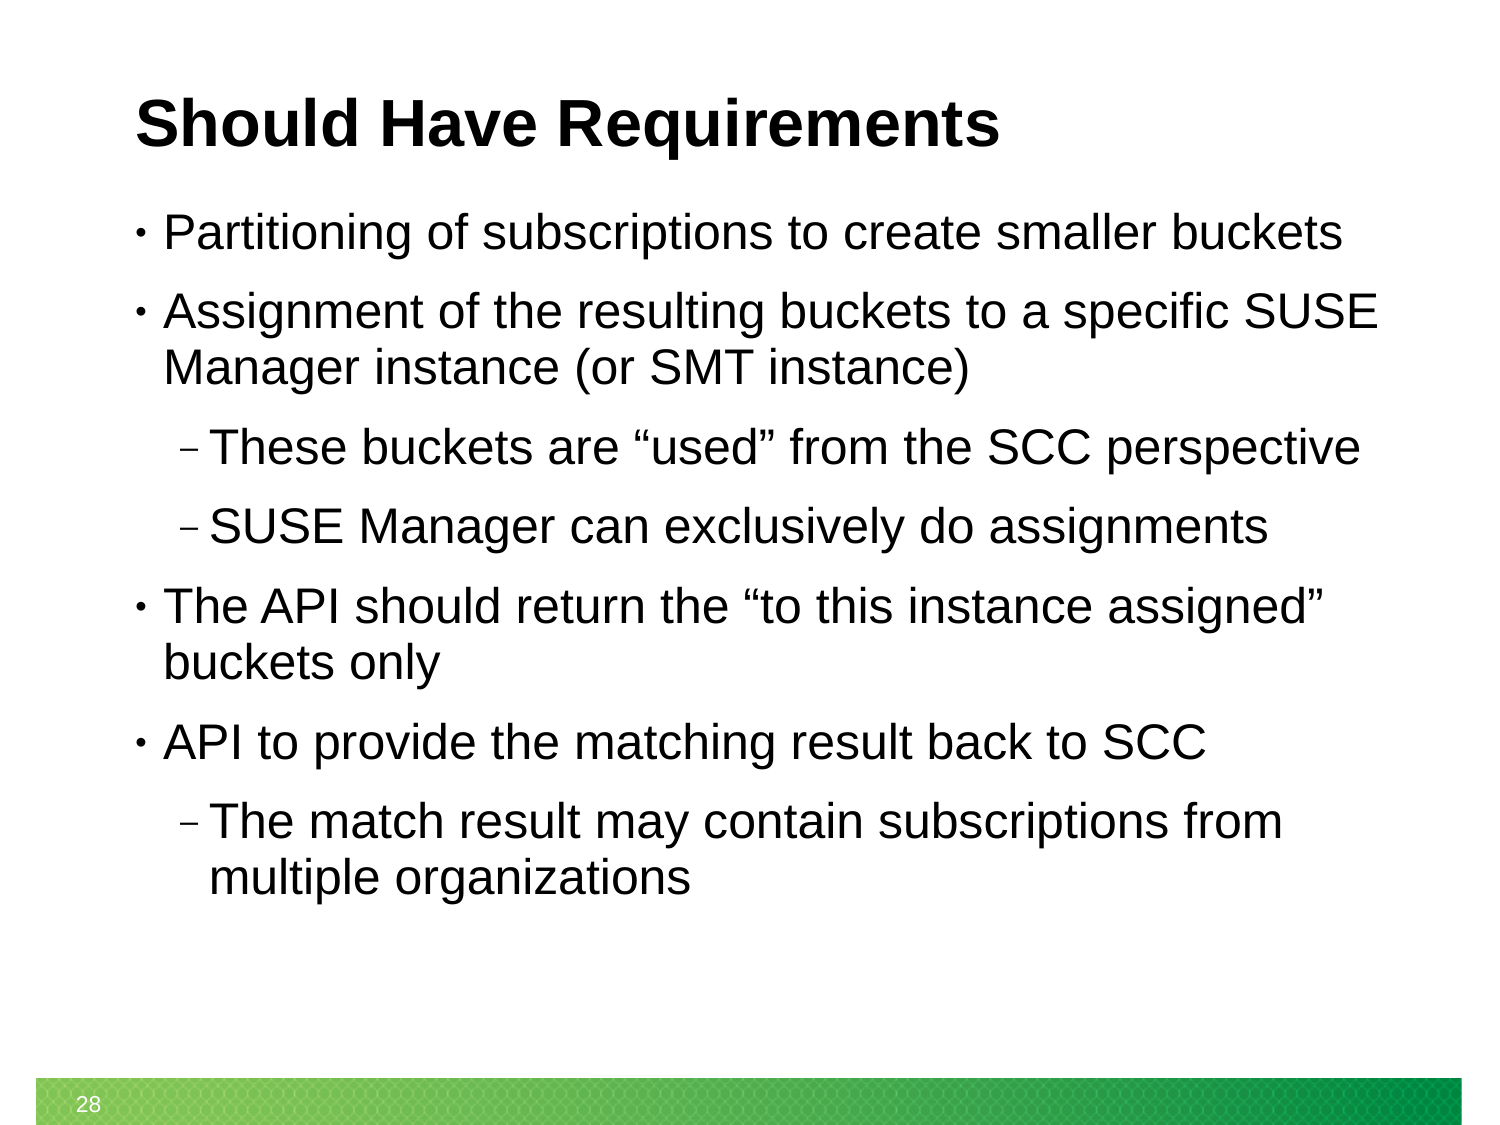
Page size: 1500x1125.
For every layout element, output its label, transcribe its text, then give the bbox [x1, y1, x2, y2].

list Partitioning of subscriptions to create smaller buckets Assignment of the resulting buckets to a specific SUSE Manager instance (or SMT instance) These buckets are “used” from the SCC perspective SUSE Manager can exclusively do assignments The API should return the “to this instance assigned” buckets only API to provide the matching result back to SCC The match result may contain subscriptions from multiple organizations [135, 203, 1396, 946]
picture [36, 1078, 1462, 1125]
title Should Have Requirements [135, 41, 1372, 203]
